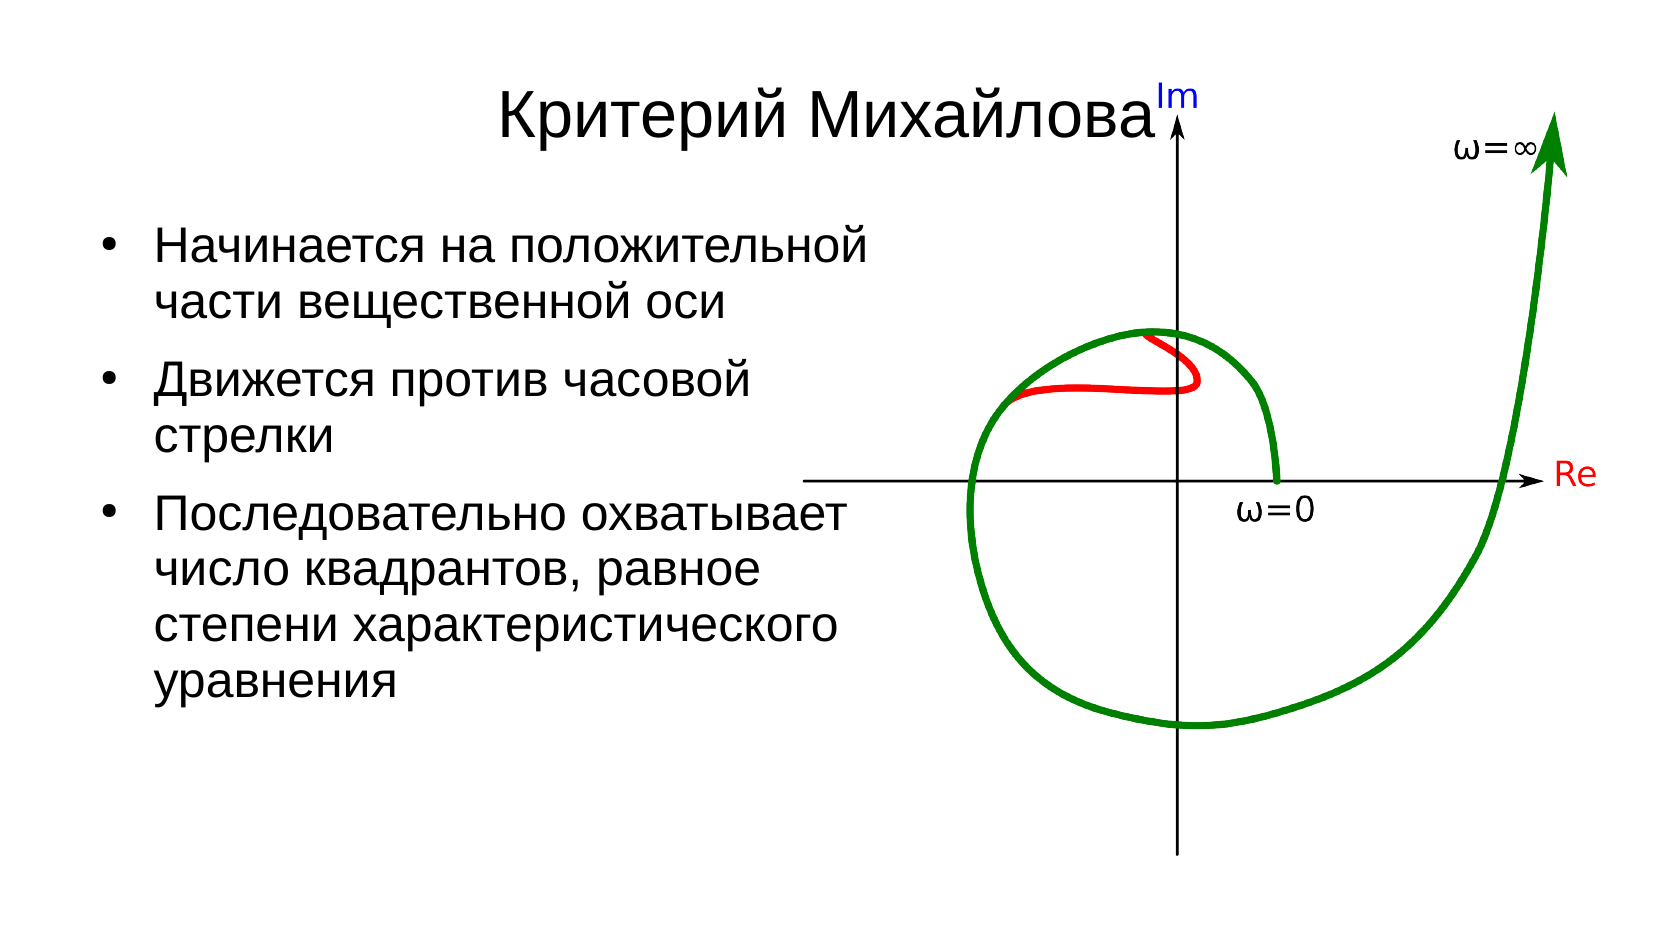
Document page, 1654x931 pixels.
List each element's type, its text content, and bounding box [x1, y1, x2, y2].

picture [779, 58, 1625, 879]
list Начинается на положительной части вещественной оси Движется против часовой стрелки Последовательно охватывает число квадрантов, равное степени характеристического уравнения [82, 217, 779, 857]
title Критерий Михайлова [82, 37, 1571, 193]
